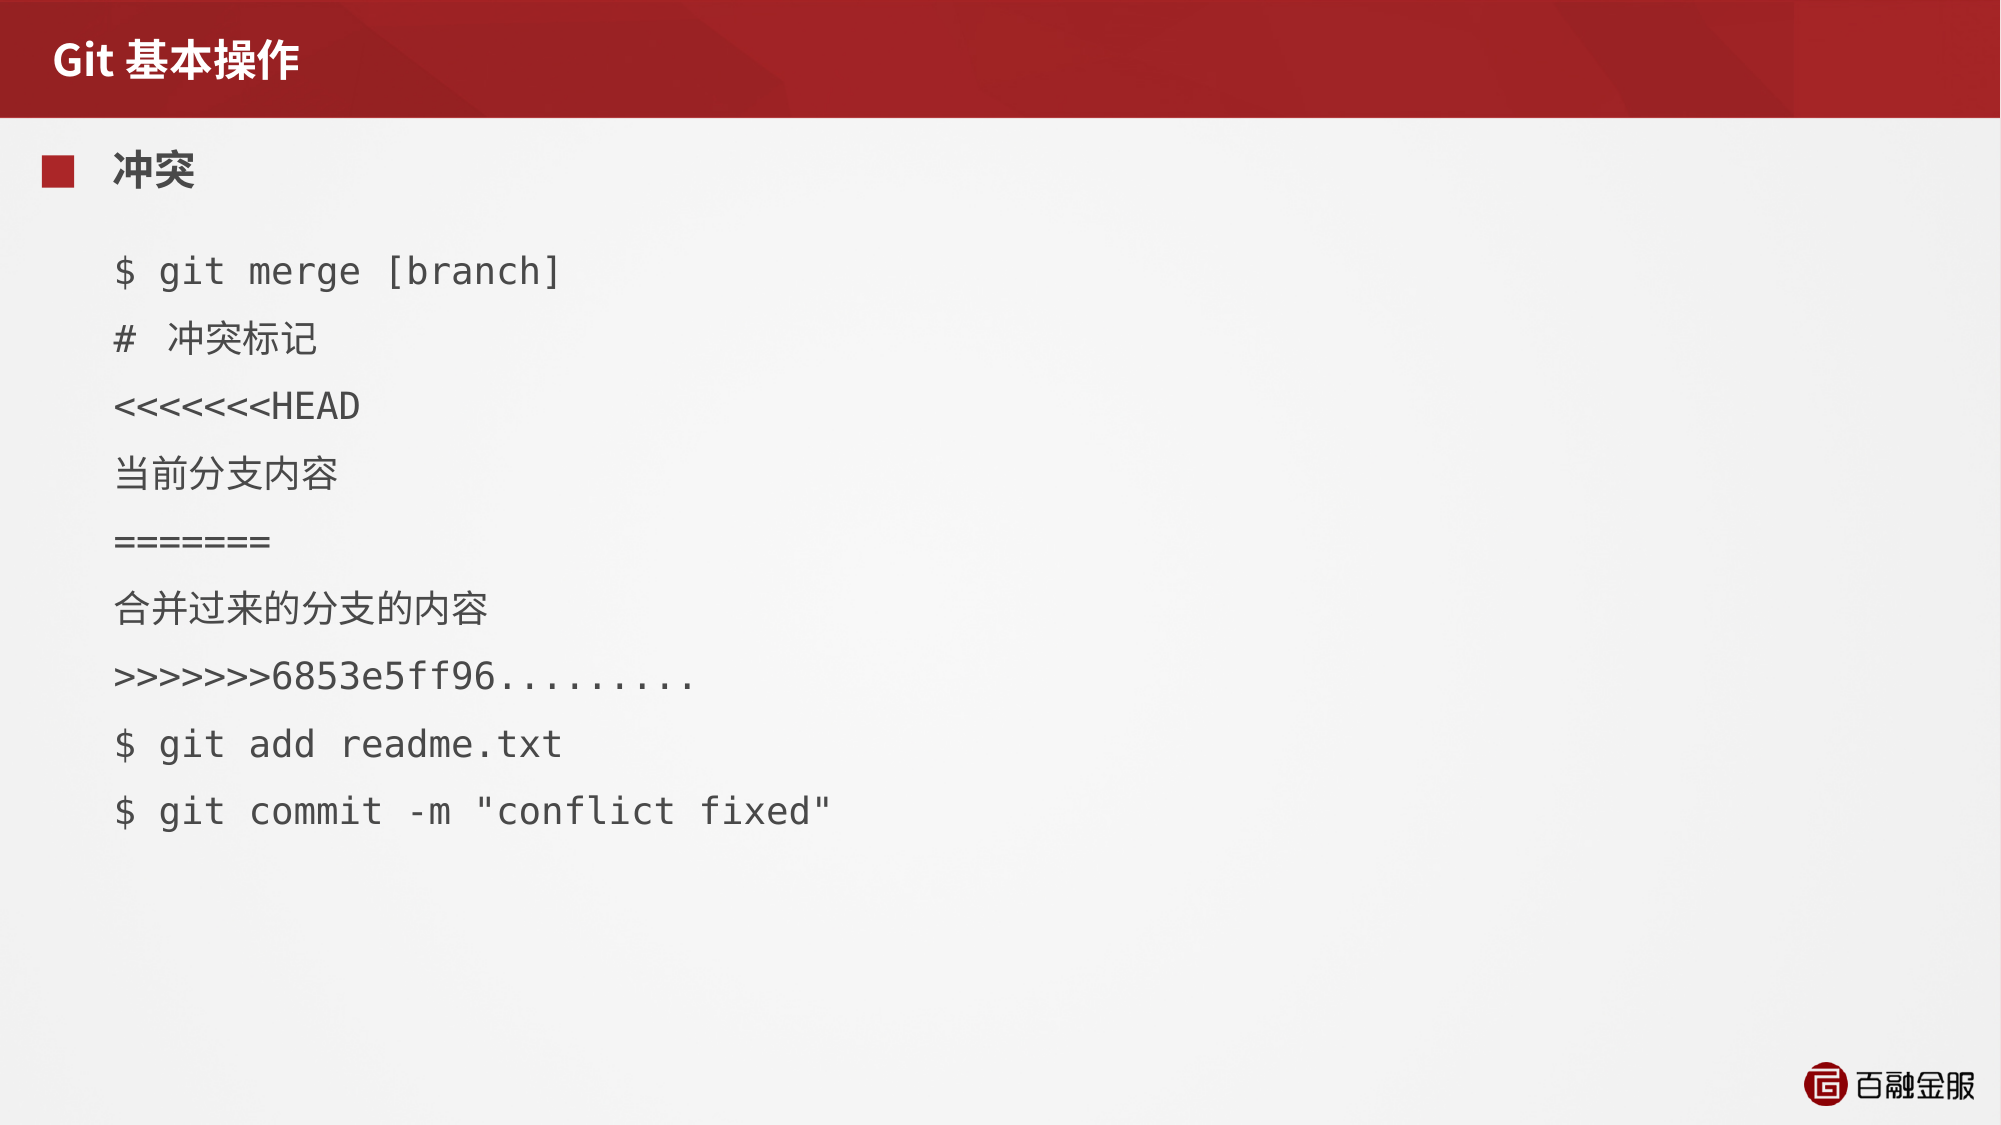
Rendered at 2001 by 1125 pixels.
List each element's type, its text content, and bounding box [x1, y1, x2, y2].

text_box $ git merge [branch] # 冲突标记 <<<<<<<HEAD 当前分支内容 ======= 合并过来的分支的内容 >>>>>>>6853e5ff96......... $ git add readme.txt $ git commit -m "conflict fixed" [98, 216, 1939, 898]
text_box Git基本操作 [37, 24, 1944, 94]
text_box [41, 155, 75, 188]
picture [0, 0, 2001, 1125]
text_box 冲突 [97, 135, 1911, 205]
